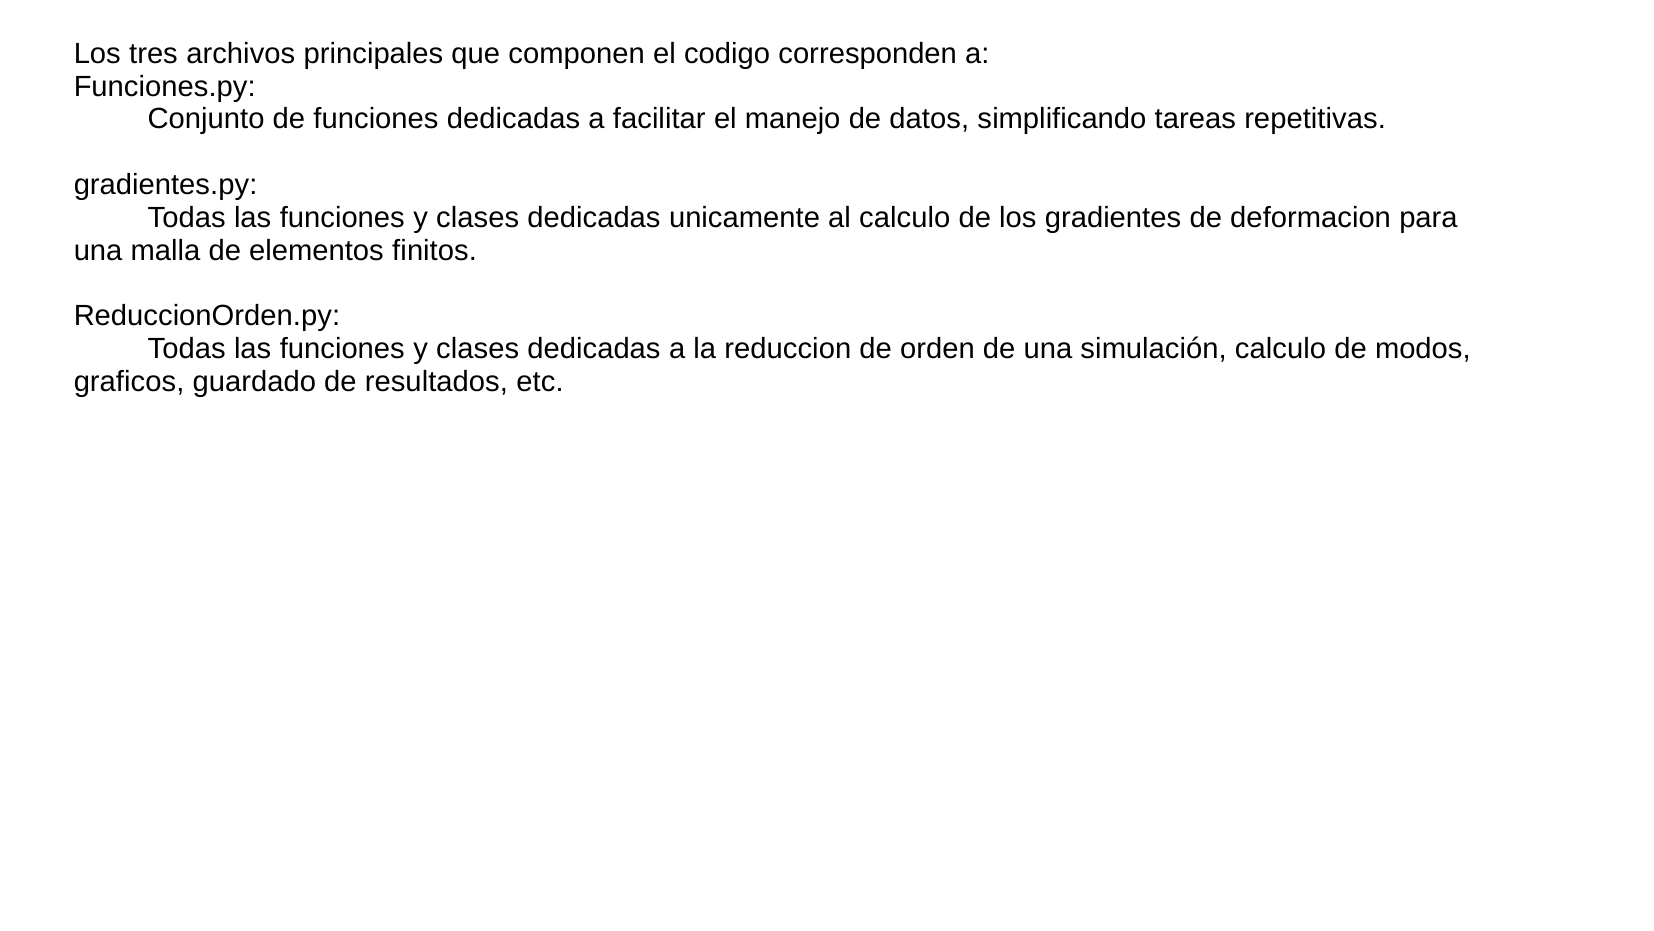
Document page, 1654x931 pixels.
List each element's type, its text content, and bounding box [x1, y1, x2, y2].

text_box Los tres archivos principales que componen el codigo corresponden a: Funciones.py: Conjunto de funciones dedicadas a facilitar el manejo de datos, simplificando tareas repetitivas. gradientes.py: Todas las funciones y clases dedicadas unicamente al calculo de los gradientes de deformacion para una malla de elementos finitos. ReduccionOrden.py: Todas las funciones y clases dedicadas a la reduccion de orden de una simulación, calculo de modos, graficos, guardado de resultados, etc. [59, 29, 1506, 449]
